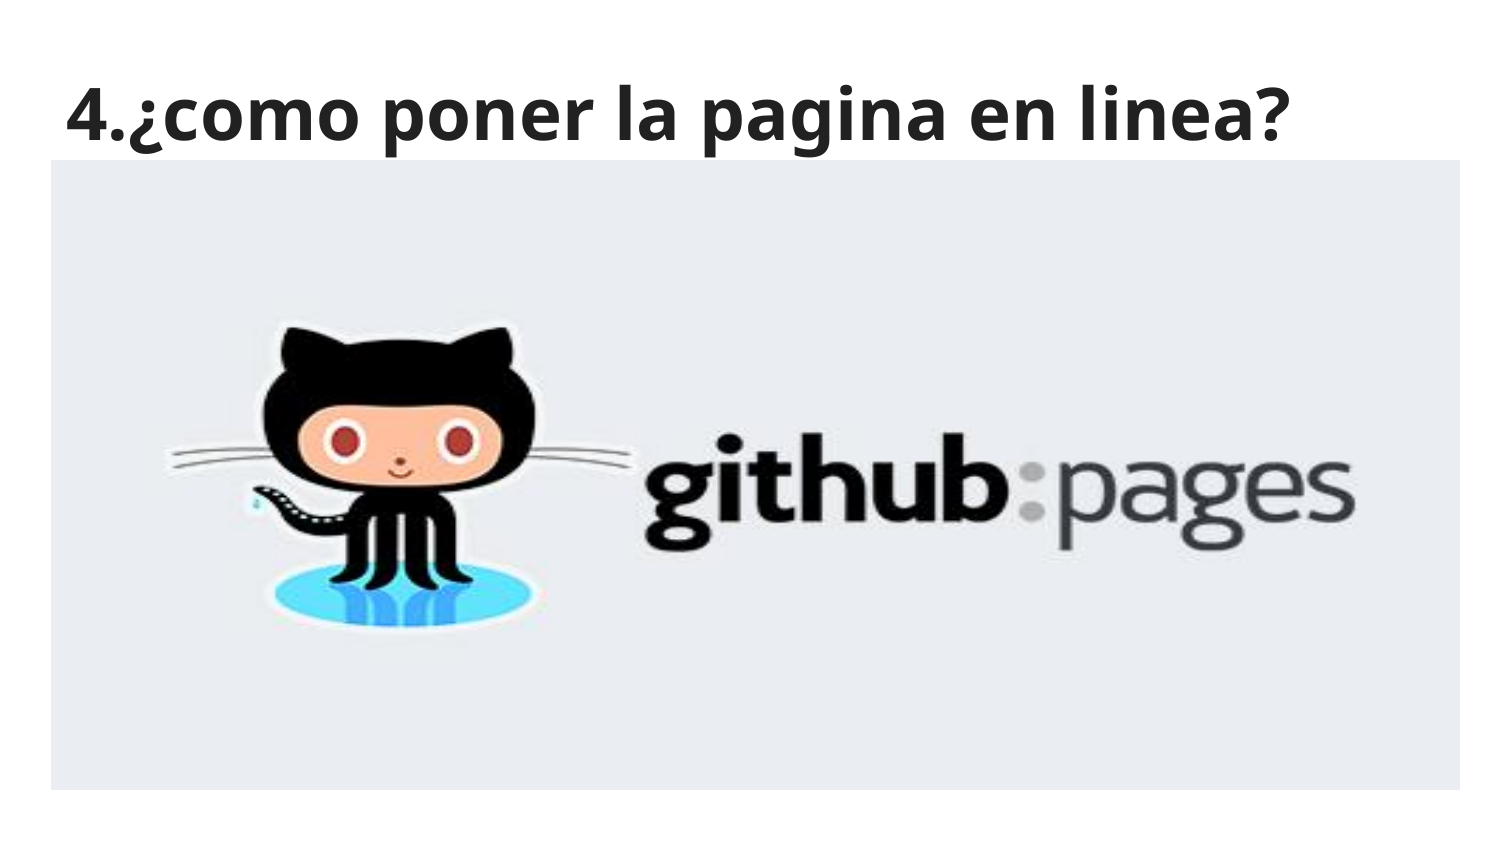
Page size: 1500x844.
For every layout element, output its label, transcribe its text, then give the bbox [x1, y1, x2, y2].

title 4.¿como poner la pagina en linea? [51, 48, 1449, 160]
picture [51, 160, 1460, 790]
